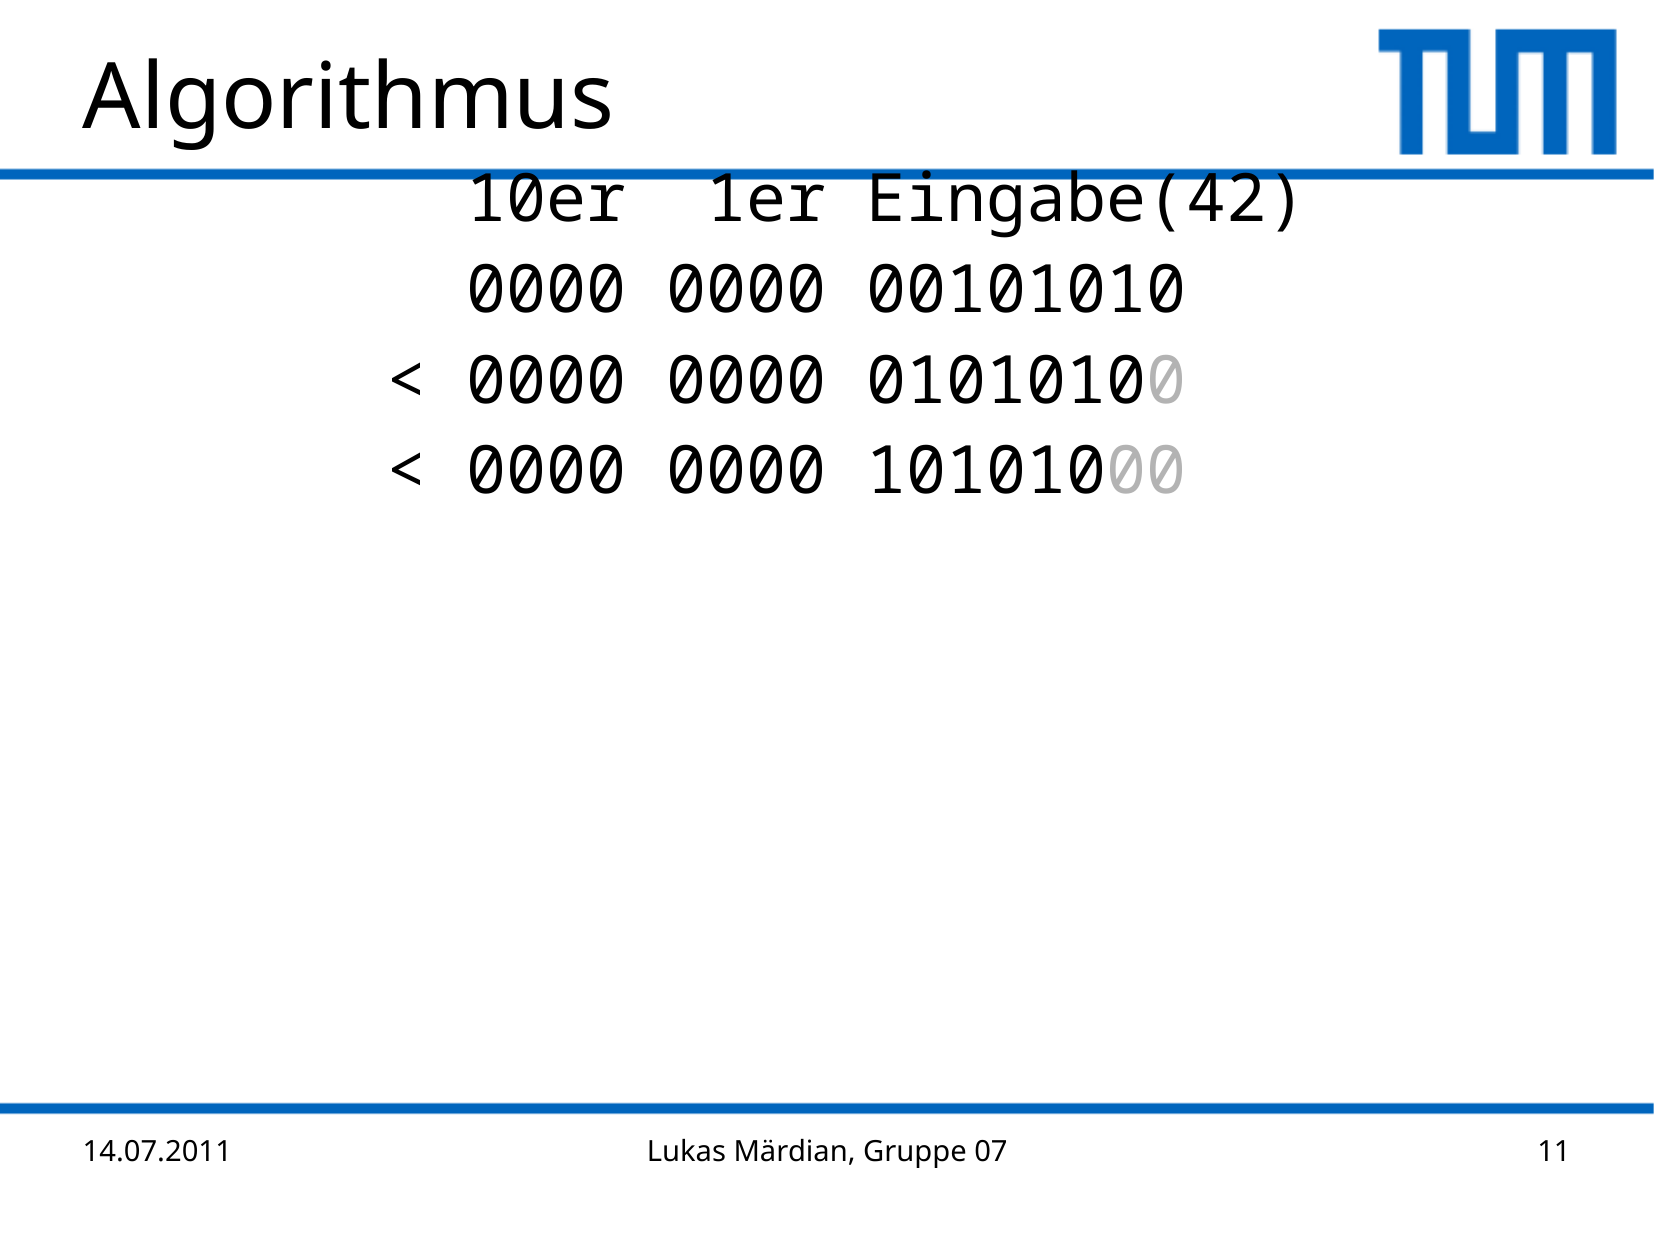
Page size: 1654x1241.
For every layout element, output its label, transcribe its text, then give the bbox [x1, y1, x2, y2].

title Algorithmus [82, 41, 1359, 145]
picture [0, 0, 1654, 1241]
subtitle 10er 1er Eingabe(42) 0000 0000 00101010 < 0000 0000 01010100 < 0000 0000 10101000 [82, 206, 1571, 1093]
